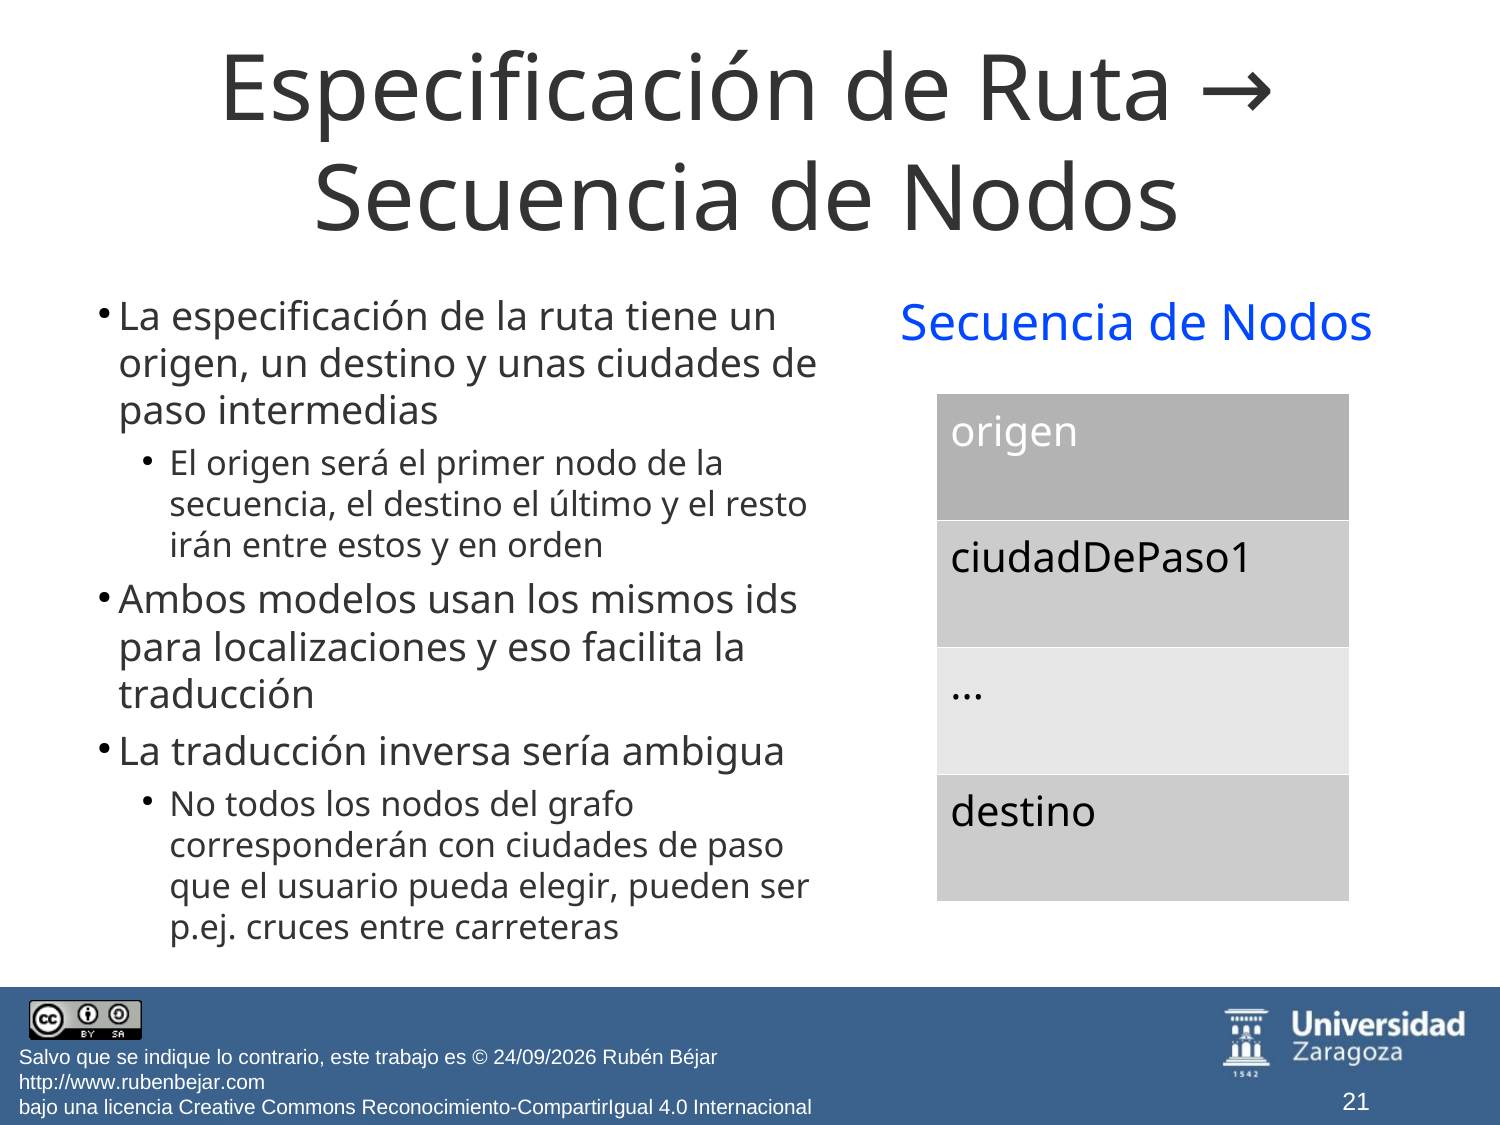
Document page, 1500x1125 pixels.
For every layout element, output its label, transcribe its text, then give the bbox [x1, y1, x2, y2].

title Especificación de Ruta → Secuencia de Nodos [74, 21, 1420, 257]
table_header origen [937, 394, 1349, 520]
list La especificación de la ruta tiene un origen, un destino y unas ciudades de paso intermedias El origen será el primer nodo de la secuencia, el destino el último y el resto irán entre estos y en orden Ambos modelos usan los mismos ids para localizaciones y eso facilita la traducción La traducción inversa sería ambigua No todos los nodos del grafo corresponderán con ciudades de paso que el usuario pueda elegir, pueden ser p.ej. cruces entre carreteras [82, 283, 863, 957]
picture [0, 987, 1500, 1125]
table_cell ... [937, 648, 1349, 774]
text_box Secuencia de Nodos [885, 283, 1420, 359]
table_cell ciudadDePaso1 [937, 521, 1349, 647]
table_cell destino [937, 775, 1349, 901]
